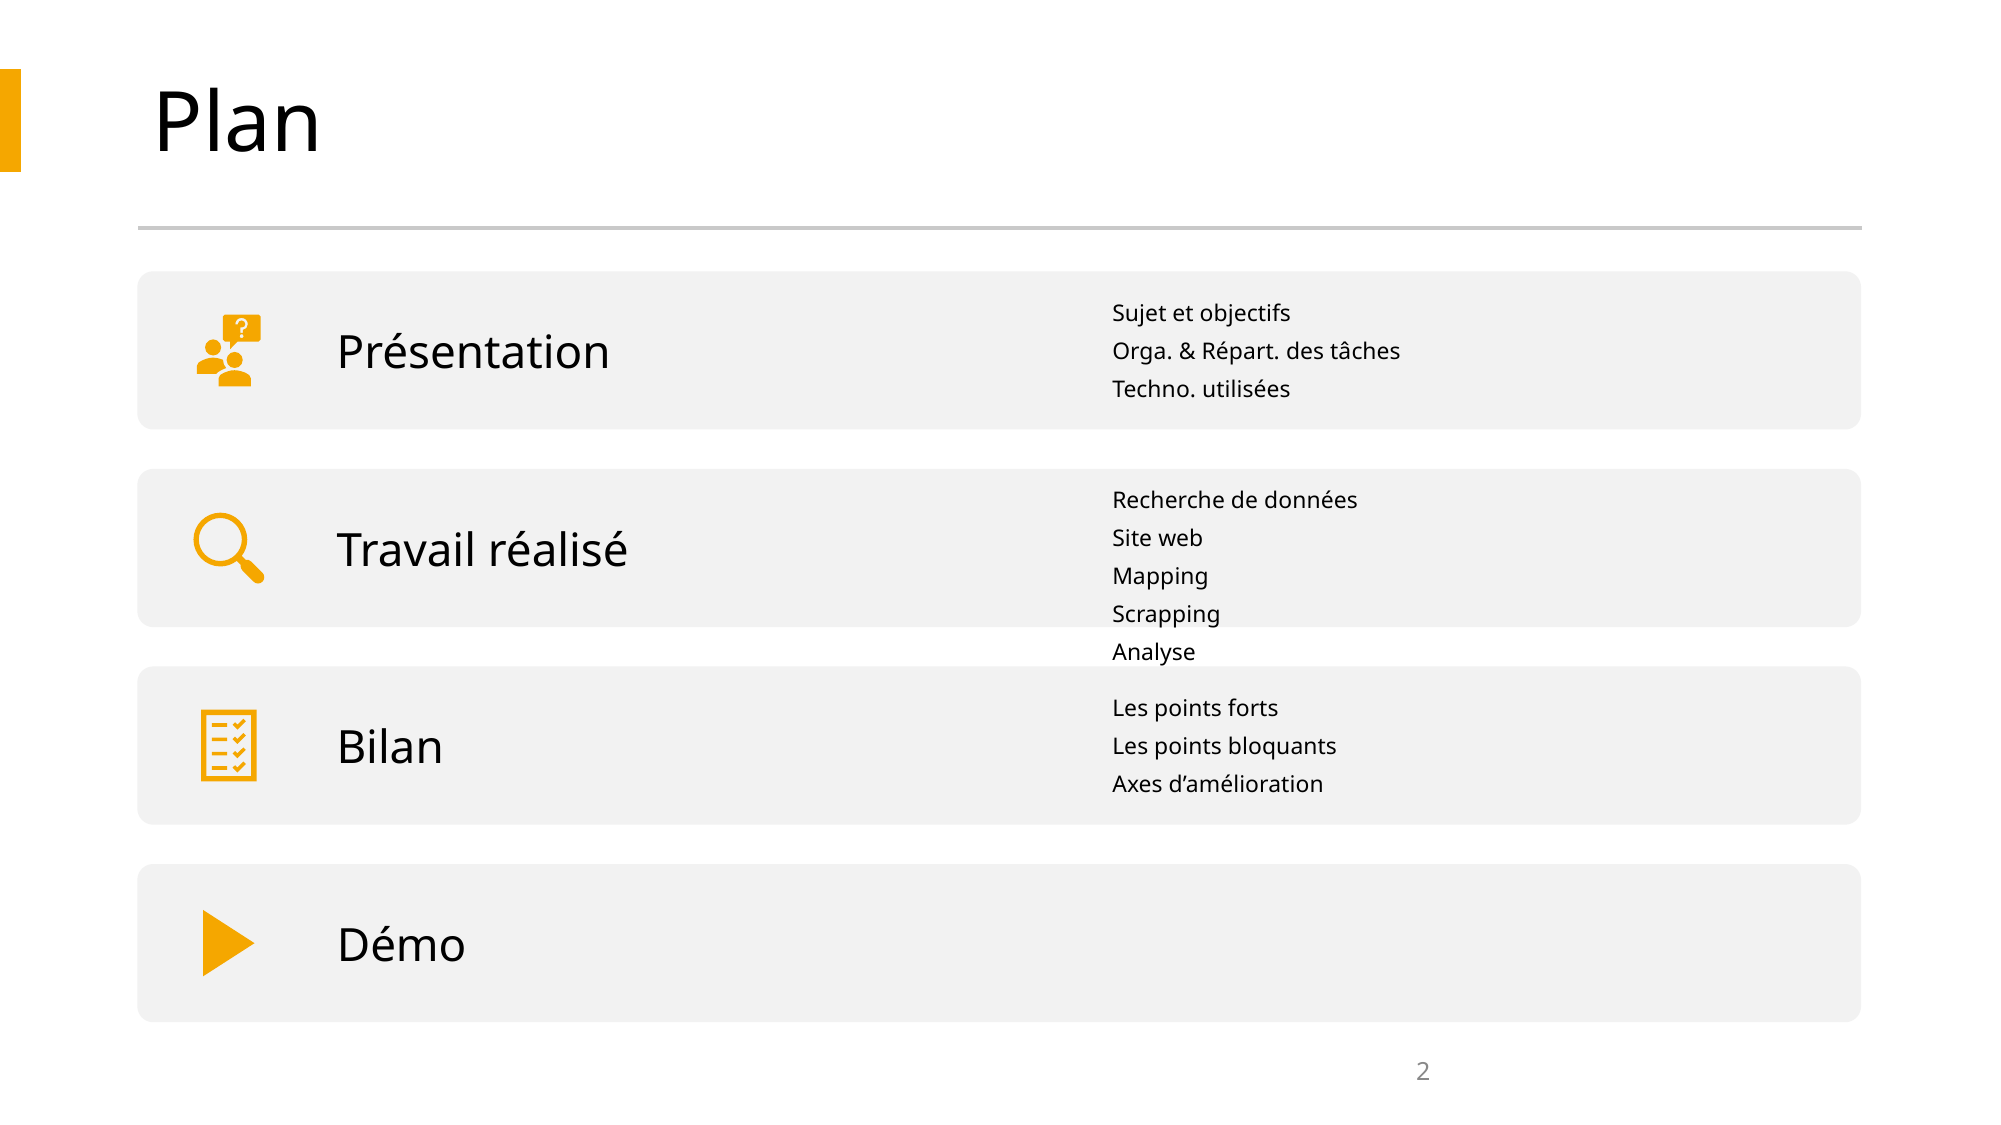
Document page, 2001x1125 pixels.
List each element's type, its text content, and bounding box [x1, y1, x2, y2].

text_box [0, 0, 2000, 1125]
text_box Bilan [320, 666, 1095, 825]
text_box Recherche de données Site web Mapping Scrapping Analyse [1095, 468, 1861, 628]
text_box Présentation [320, 271, 1095, 430]
title Plan [138, 41, 1862, 207]
text_box Sujet et objectifs Orga. & Répart. des tâches Techno. utilisées [1095, 271, 1861, 430]
text_box Démo [320, 864, 1861, 1023]
text_box Les points forts Les points bloquants Axes d’amélioration [1095, 666, 1861, 825]
text_box Travail réalisé [320, 468, 1095, 628]
